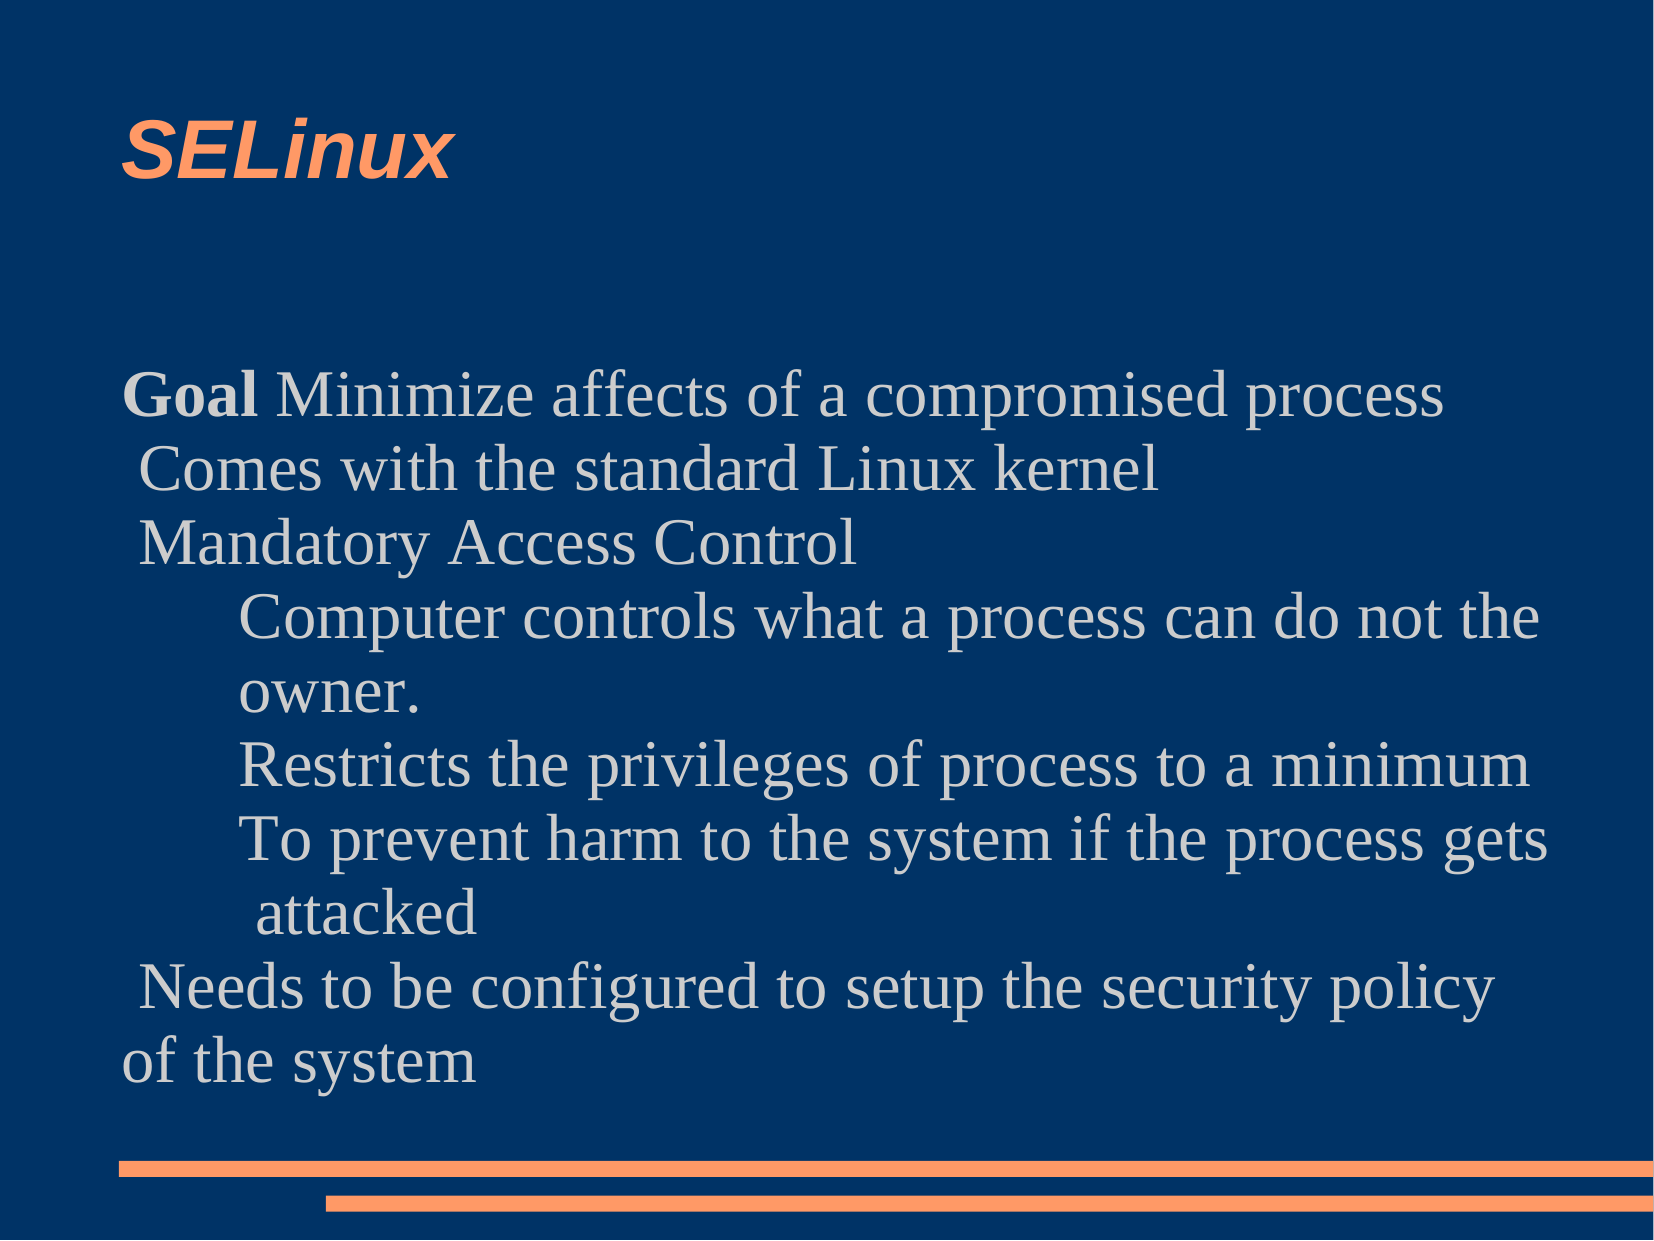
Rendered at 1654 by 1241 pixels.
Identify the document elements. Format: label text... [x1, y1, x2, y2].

chart [525, 562, 1059, 704]
title SELinux [121, 46, 1534, 254]
subtitle Goal Minimize affects of a compromised process Comes with the standard Linux kernel Mandatory Access Control Computer controls what a process can do not the owner. Restricts the privileges of process to a minimum To prevent harm to the system if the process gets attacked Needs to be configured to setup the security policy of the system [121, 322, 1561, 1133]
